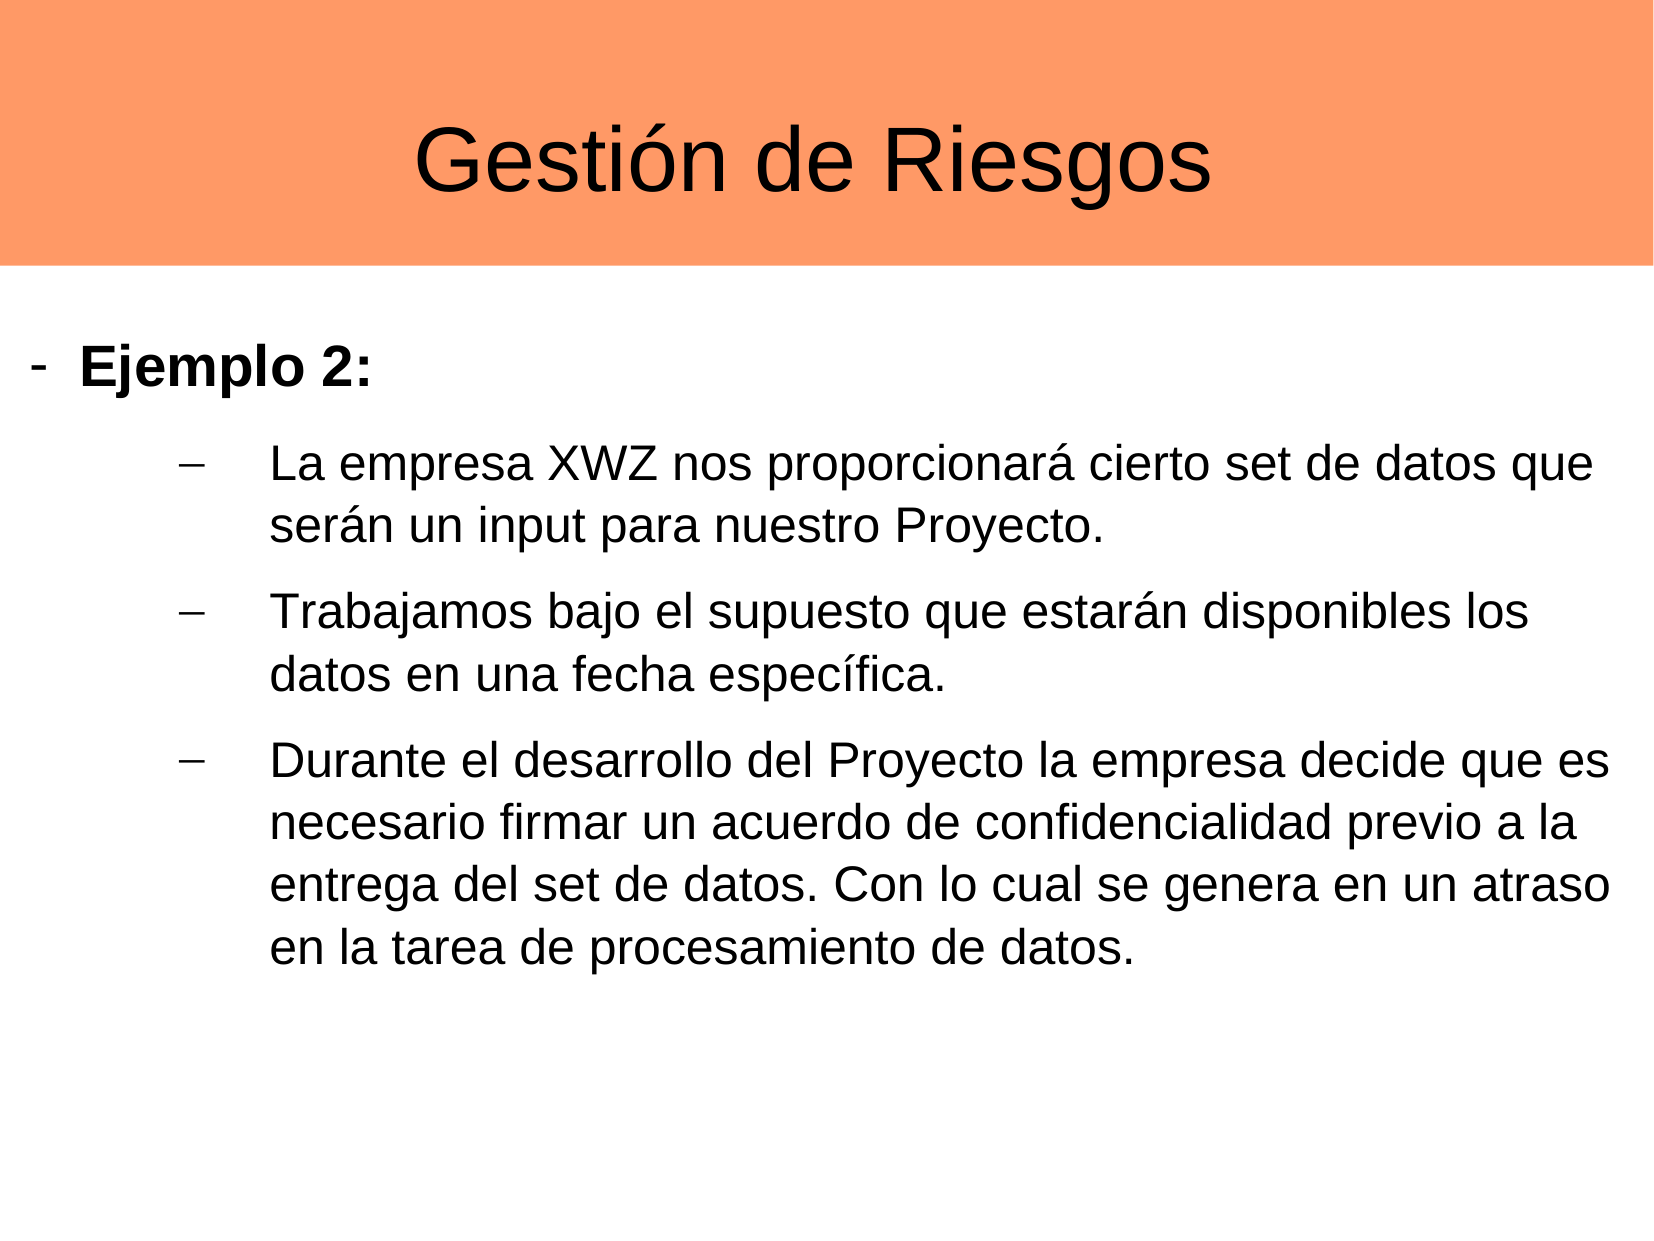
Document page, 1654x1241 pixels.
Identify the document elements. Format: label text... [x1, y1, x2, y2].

text_box [0, 0, 1654, 266]
text_box Ejemplo 2: La empresa XWZ nos proporcionará cierto set de datos que serán un input para nuestro Proyecto. Trabajamos bajo el supuesto que estarán disponibles los datos en una fecha específica. Durante el desarrollo del Proyecto la empresa decide que es necesario firmar un acuerdo de confidencialidad previo a la entrega del set de datos. Con lo cual se genera en un atraso en la tarea de procesamiento de datos. [29, 325, 1624, 1227]
text_box Gestión de Riesgos [82, 56, 1571, 249]
